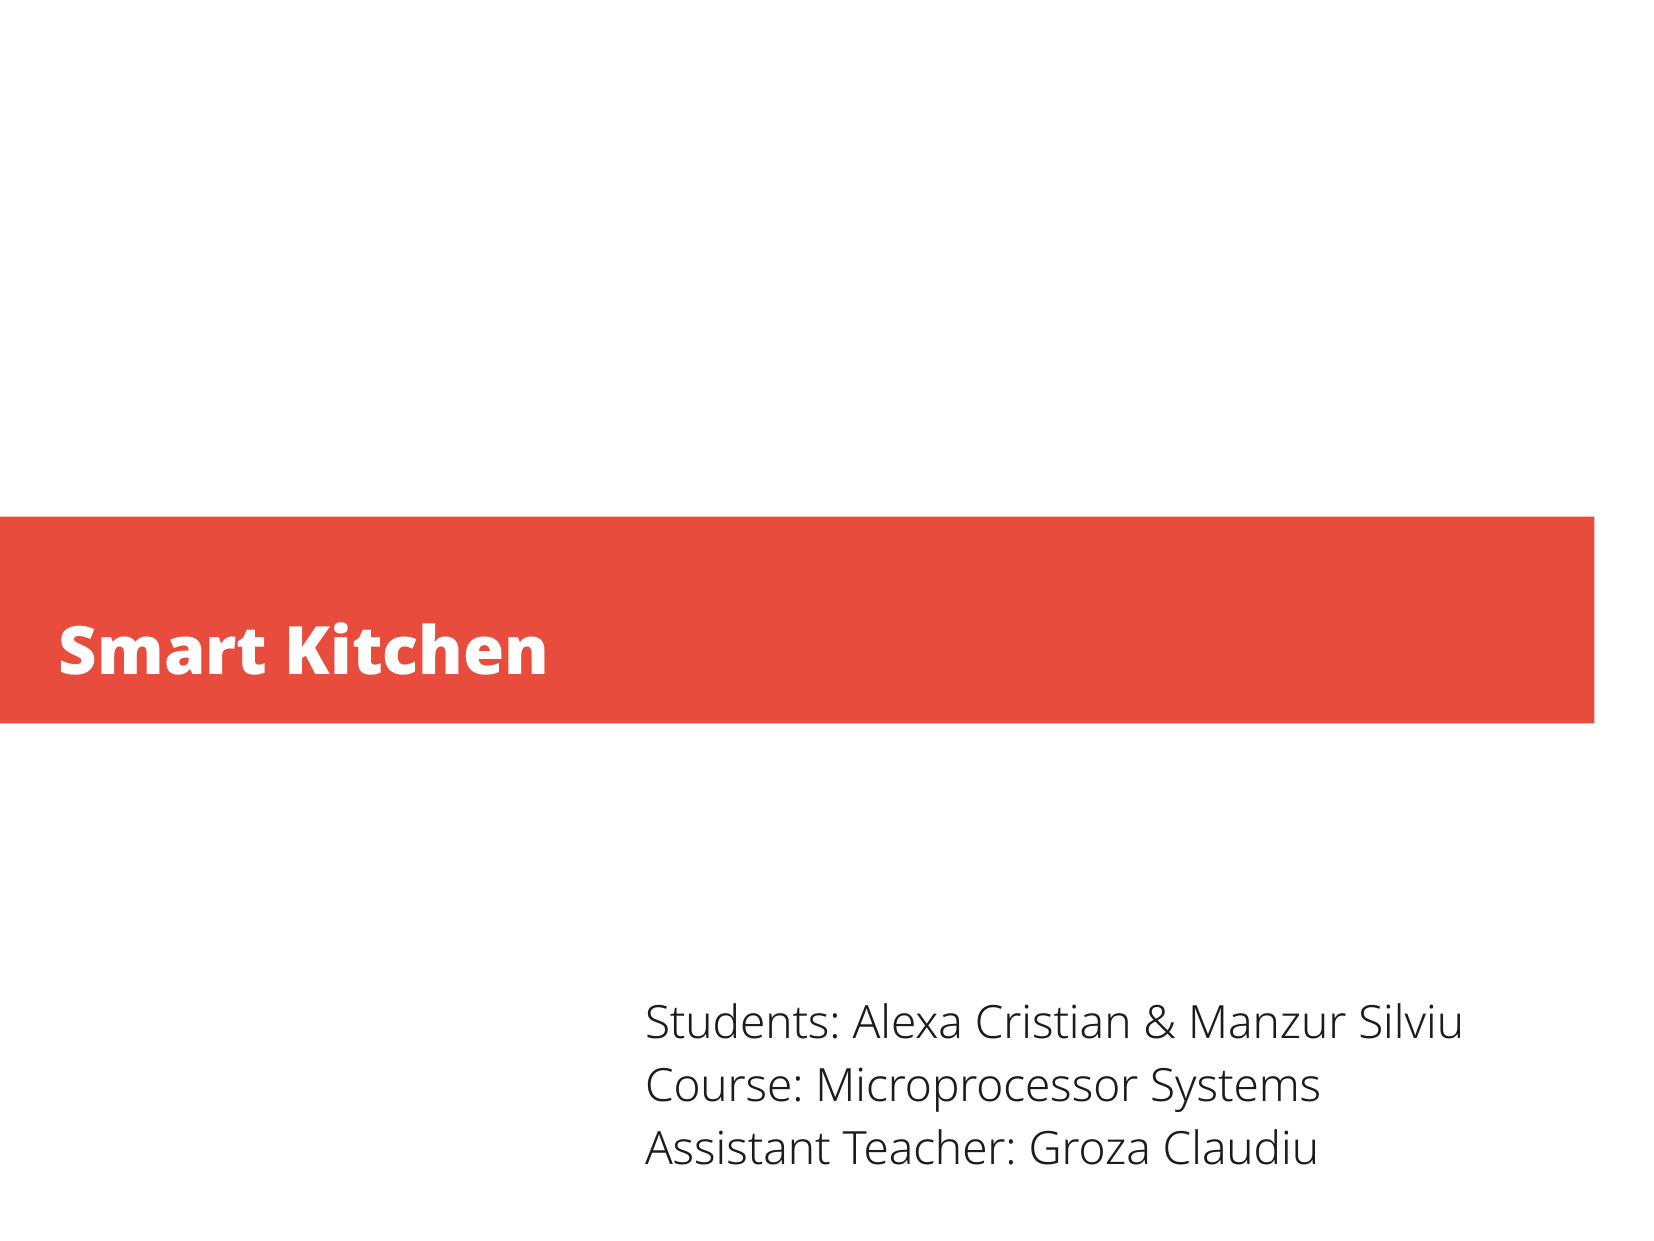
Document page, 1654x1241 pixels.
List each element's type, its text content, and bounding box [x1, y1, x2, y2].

title Smart Kitchen [59, 546, 1595, 694]
subtitle Students: Alexa Cristian & Manzur Silviu Course: Microprocessor Systems Assistant Teacher: Groza Claudiu [645, 990, 1654, 1241]
